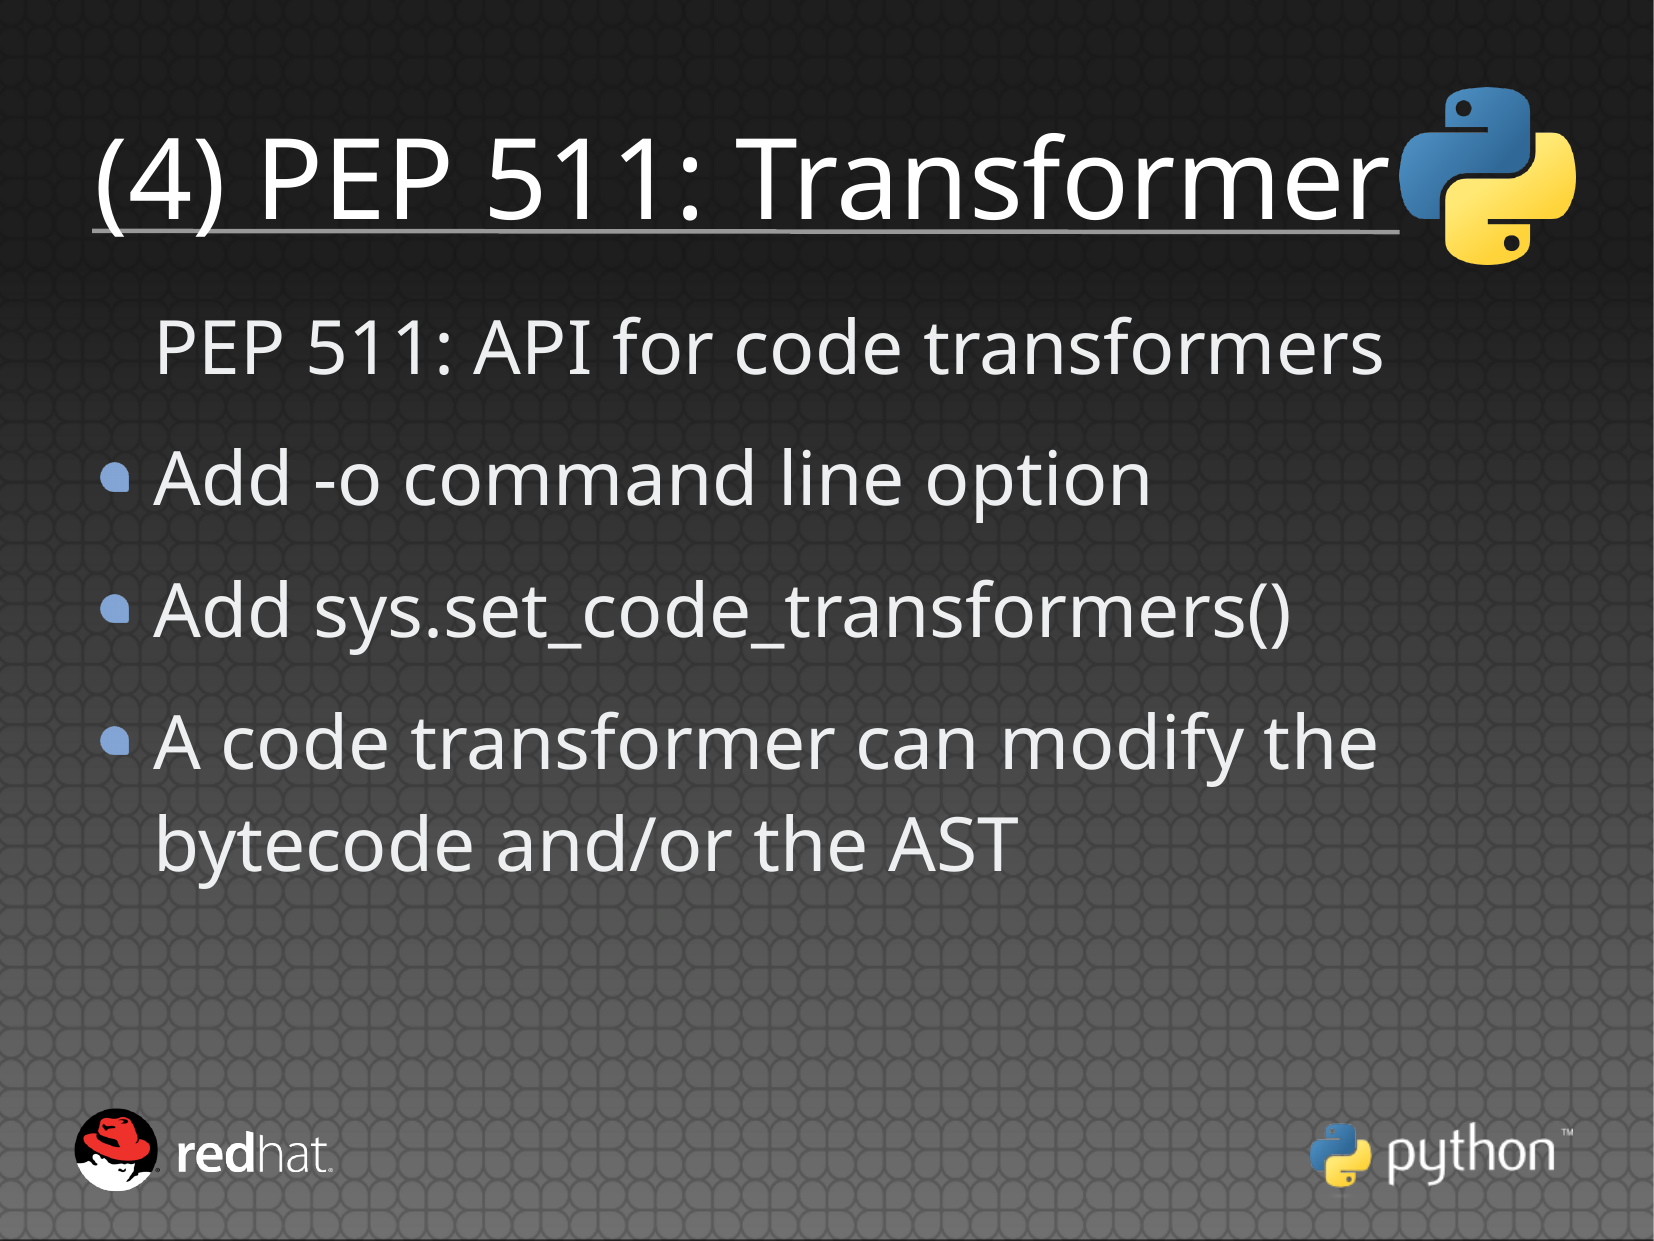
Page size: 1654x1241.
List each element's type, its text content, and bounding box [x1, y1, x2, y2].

list PEP 511: API for code transformers Add -o command line option Add sys.set_code_transformers() A code transformer can modify the bytecode and/or the AST [82, 293, 1571, 1034]
title (4) PEP 511: Transformer [94, 100, 1426, 251]
picture [0, 0, 1654, 1241]
